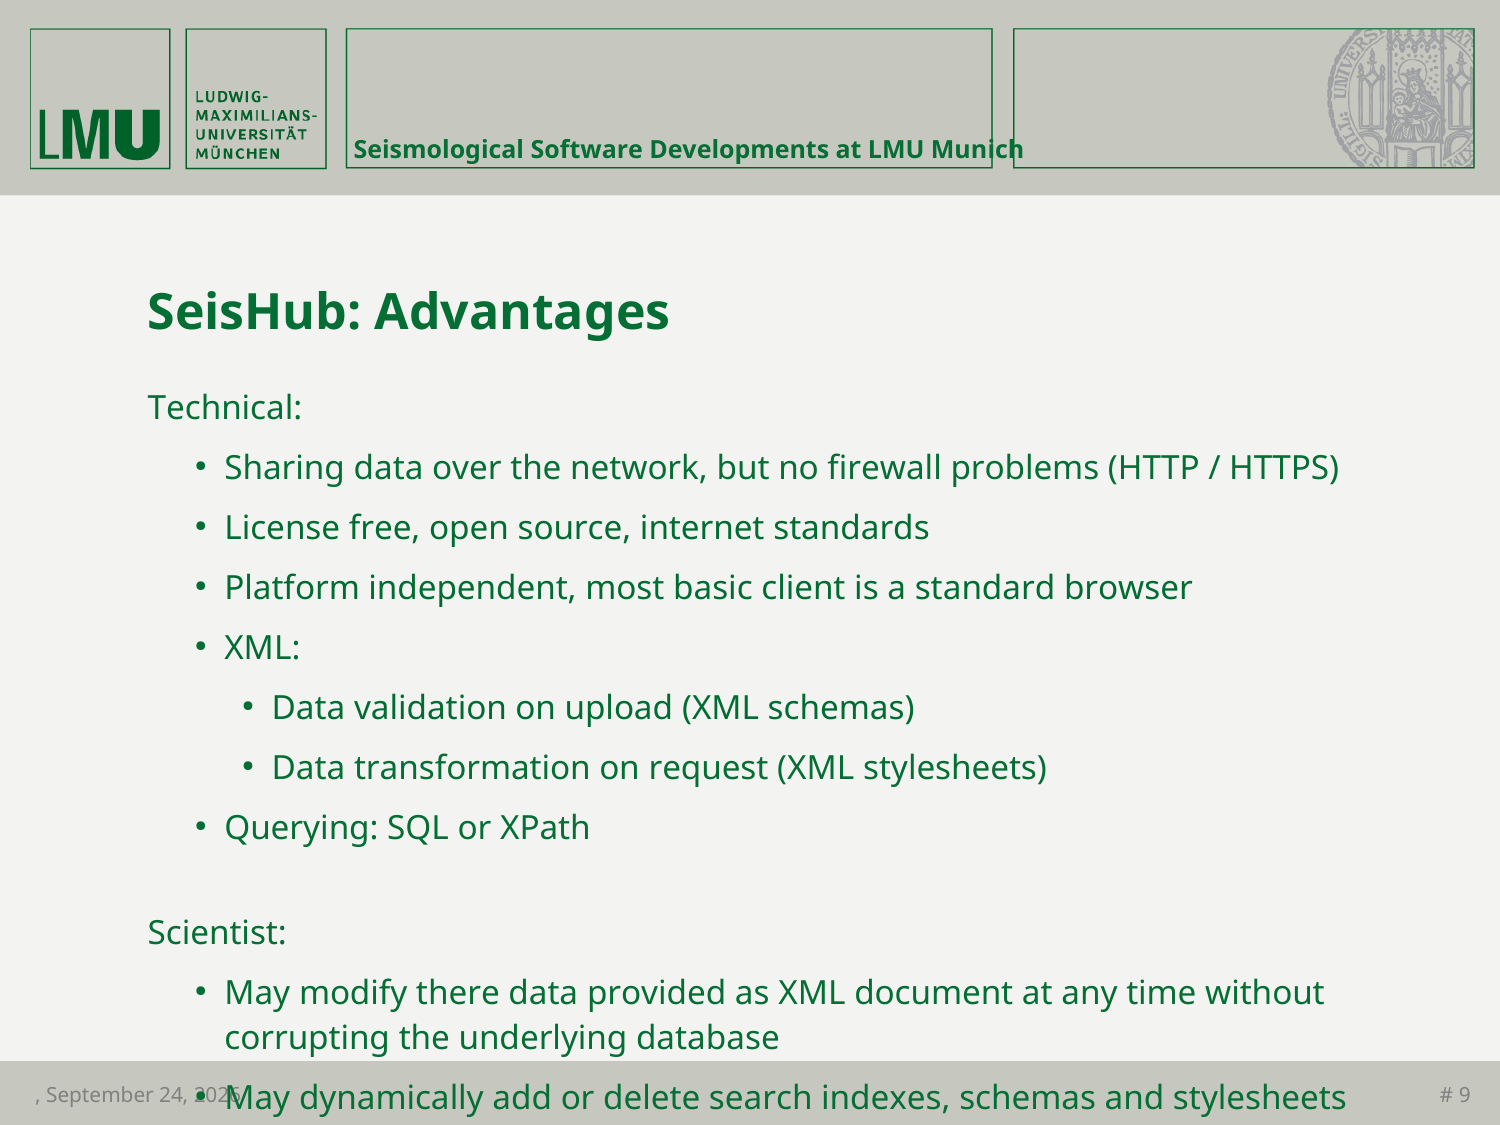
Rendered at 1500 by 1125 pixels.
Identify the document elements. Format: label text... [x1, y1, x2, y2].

list Technical: Sharing data over the network, but no firewall problems (HTTP / HTTPS) License free, open source, internet standards Platform independent, most basic client is a standard browser XML: Data validation on upload (XML schemas) Data transformation on request (XML stylesheets) Querying: SQL or XPath Scientist: May modify there data provided as XML document at any time without corrupting the underlying database May dynamically add or delete search indexes, schemas and stylesheets [147, 383, 1359, 1033]
picture [0, 0, 1500, 1125]
title SeisHub: Advantages [147, 265, 1359, 355]
